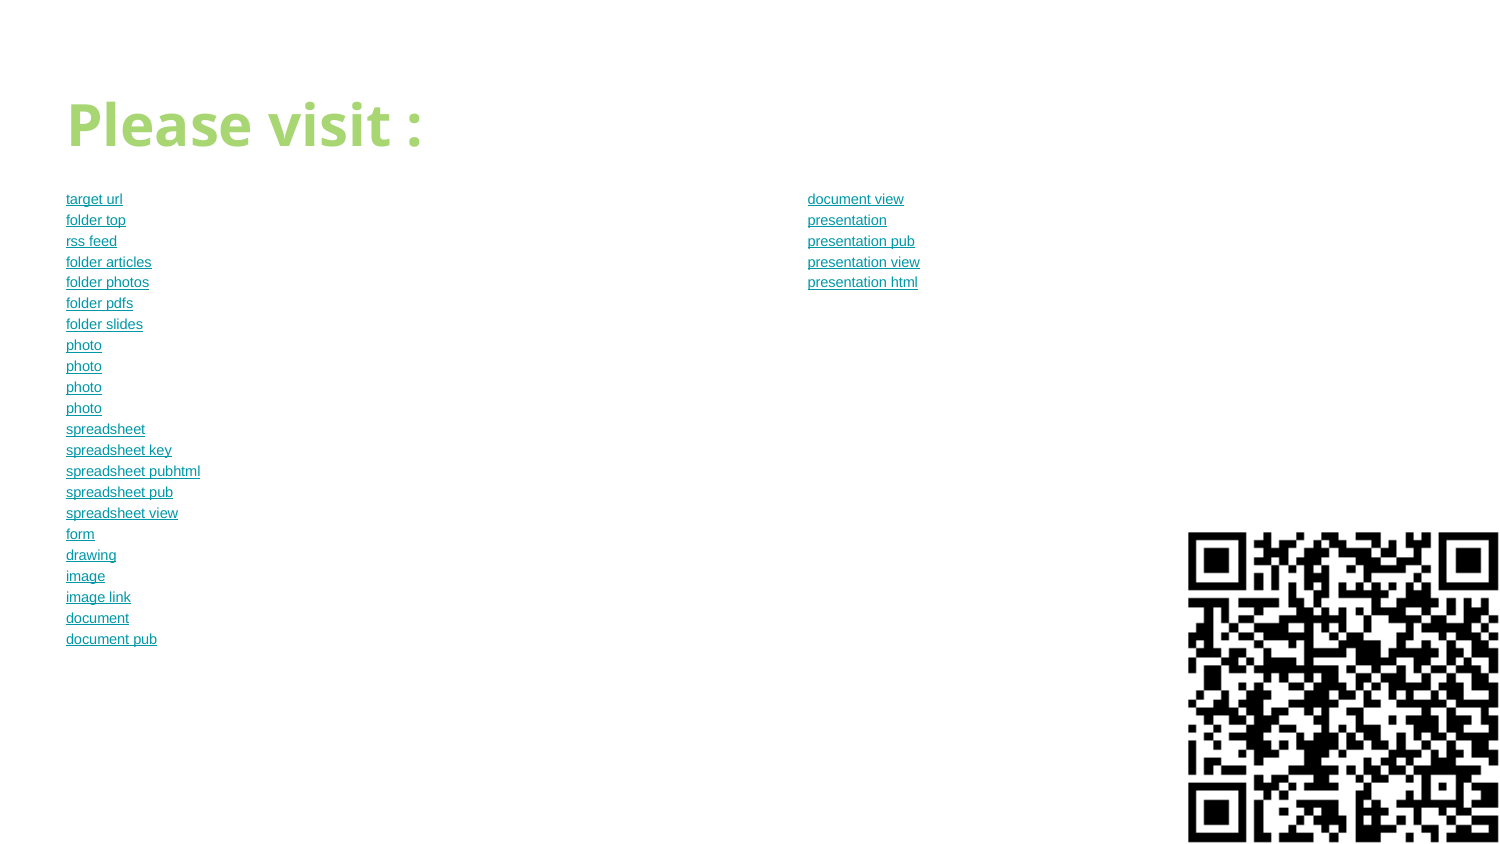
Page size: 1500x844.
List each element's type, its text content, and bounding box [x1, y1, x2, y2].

list target url folder top rss feed folder articles folder photos folder pdfs folder slides photo photo photo photo spreadsheet spreadsheet key spreadsheet pubhtml spreadsheet pub spreadsheet view form drawing image image link document document pub [51, 189, 708, 750]
title Please visit : [51, 72, 1449, 167]
list document view presentation presentation pub presentation view presentation html [792, 189, 1449, 750]
picture [1187, 531, 1500, 844]
